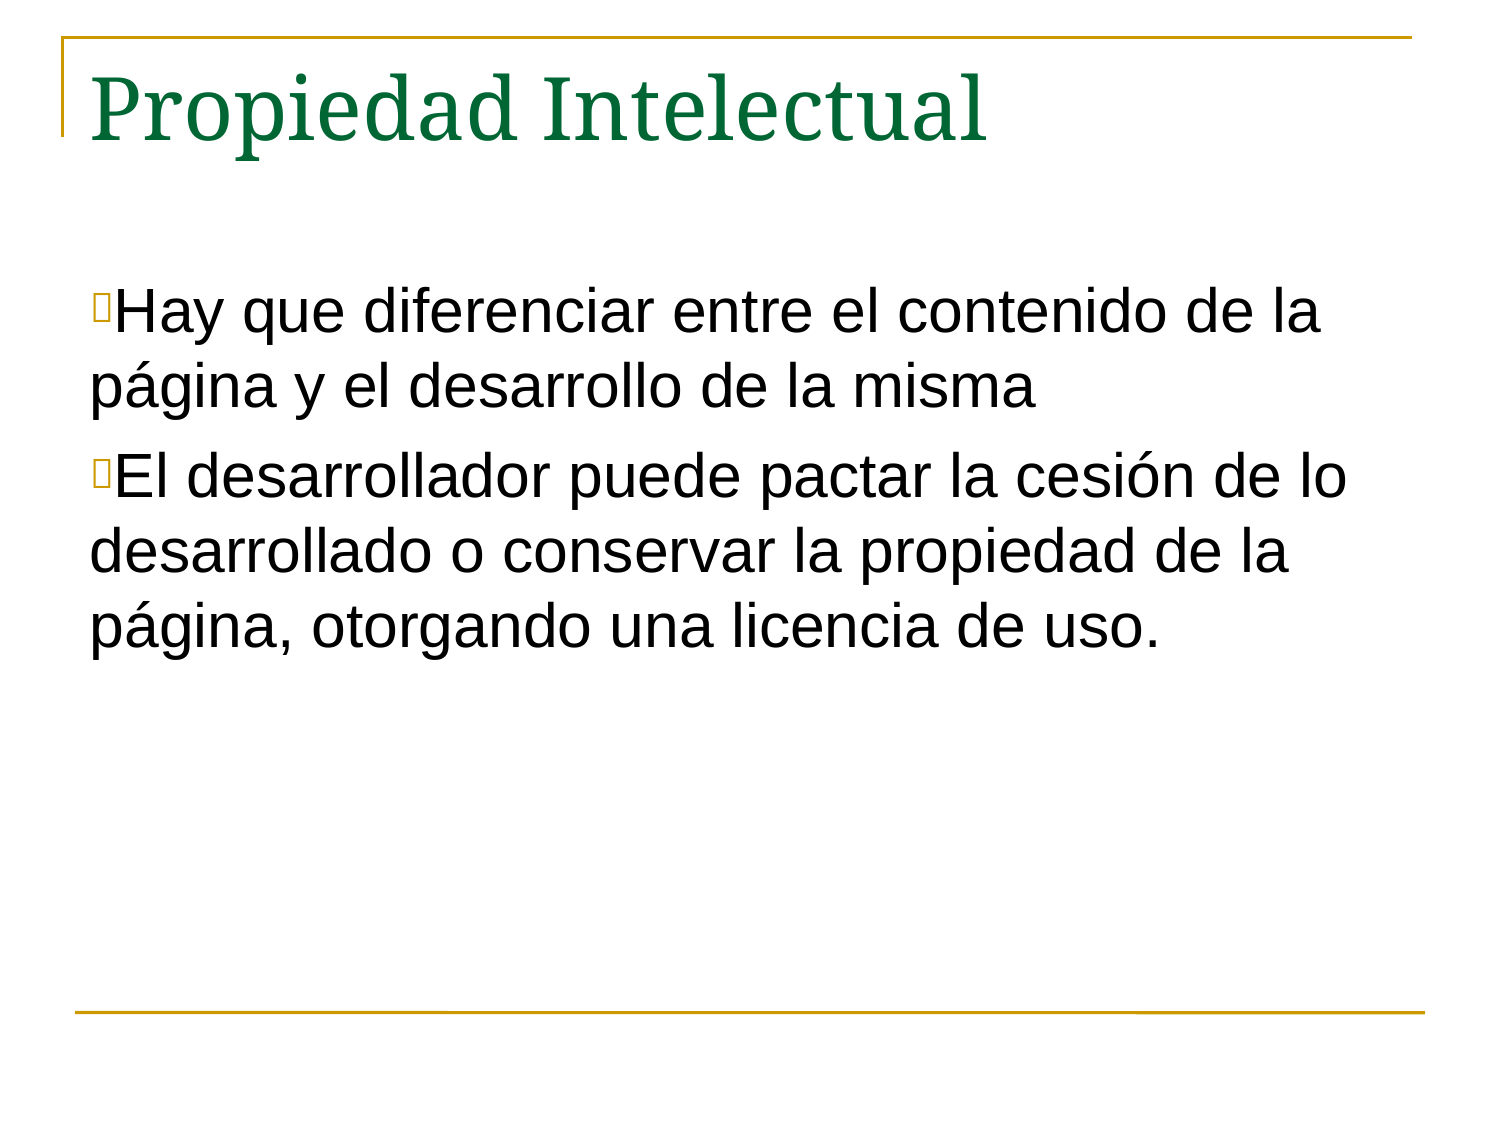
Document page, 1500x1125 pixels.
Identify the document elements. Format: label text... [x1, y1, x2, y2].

title Propiedad Intelectual [75, 45, 1425, 233]
list Hay que diferenciar entre el contenido de la página y el desarrollo de la misma El desarrollador puede pactar la cesión de lo desarrollado o conservar la propiedad de la página, otorgando una licencia de uso. [75, 262, 1425, 1006]
